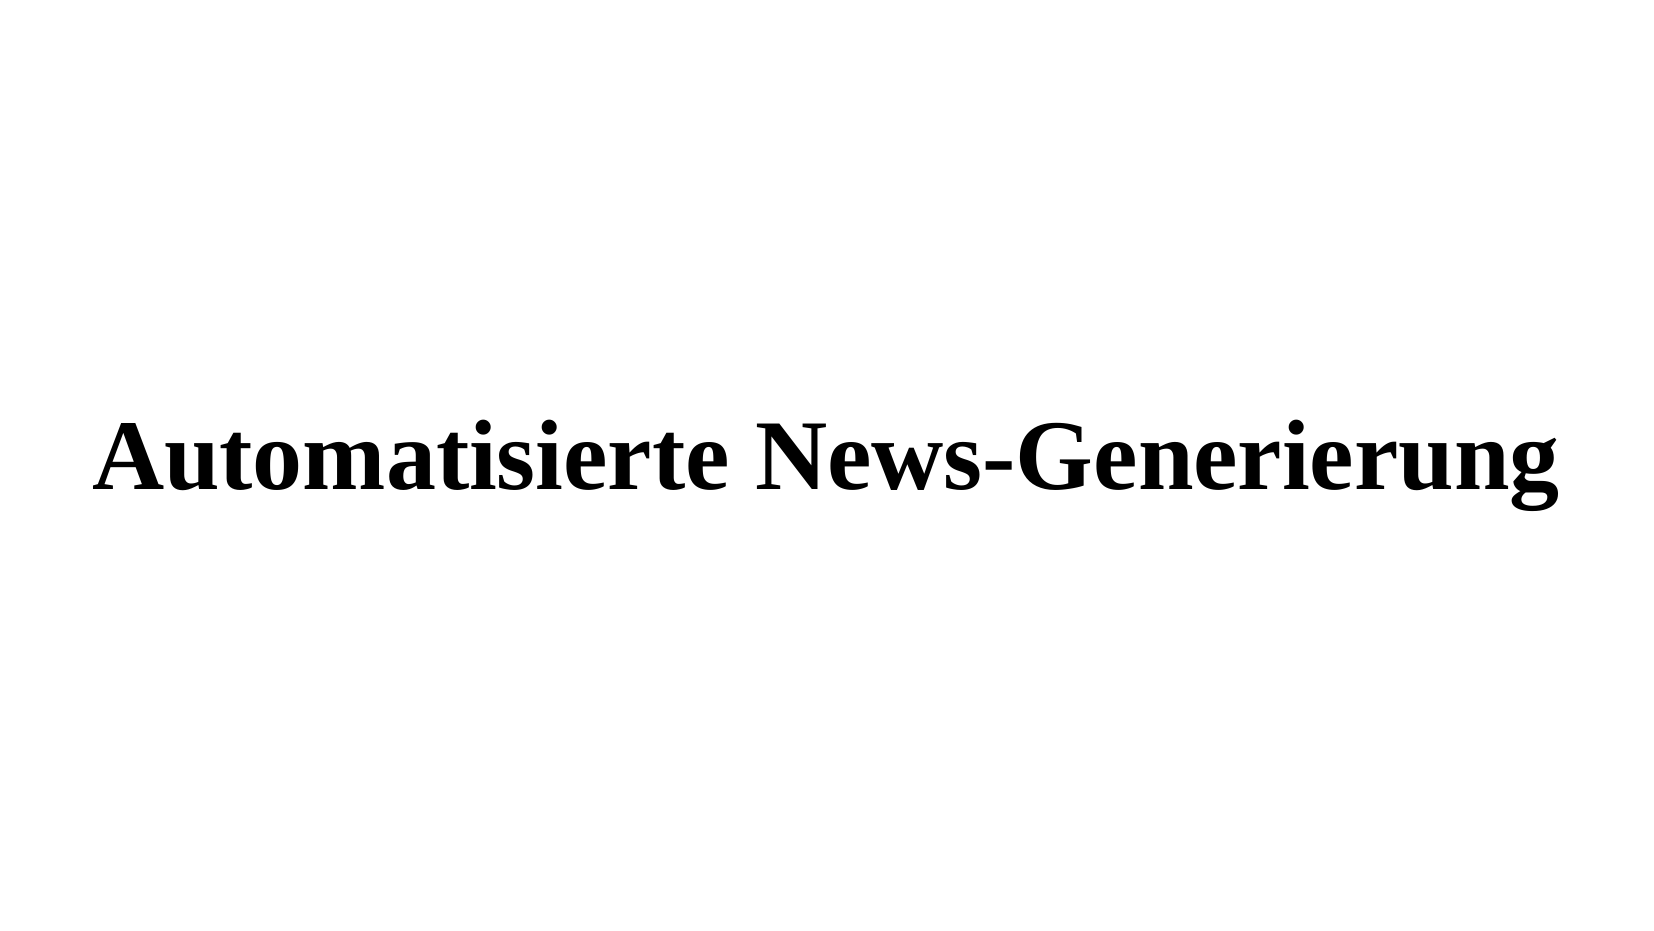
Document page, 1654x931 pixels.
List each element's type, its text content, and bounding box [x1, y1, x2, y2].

list Automatisierte News-Generierung [82, 400, 1571, 538]
